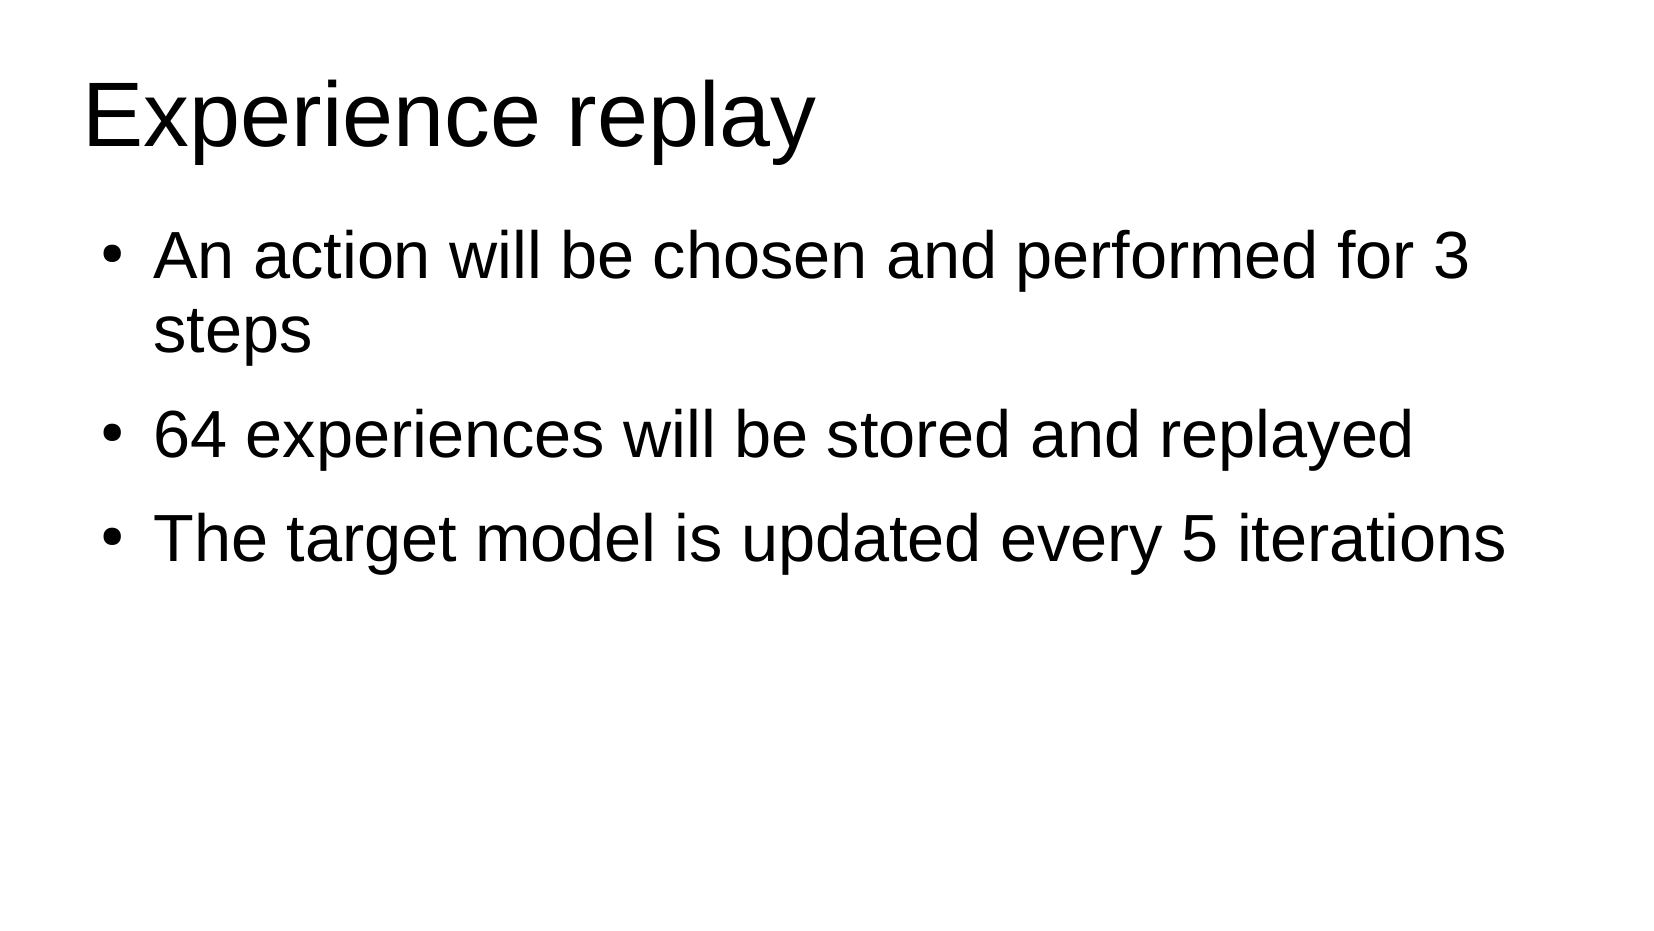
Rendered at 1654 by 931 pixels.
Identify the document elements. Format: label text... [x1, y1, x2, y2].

list An action will be chosen and performed for 3 steps 64 experiences will be stored and replayed The target model is updated every 5 iterations [82, 217, 1571, 758]
title Experience replay [82, 37, 1571, 193]
